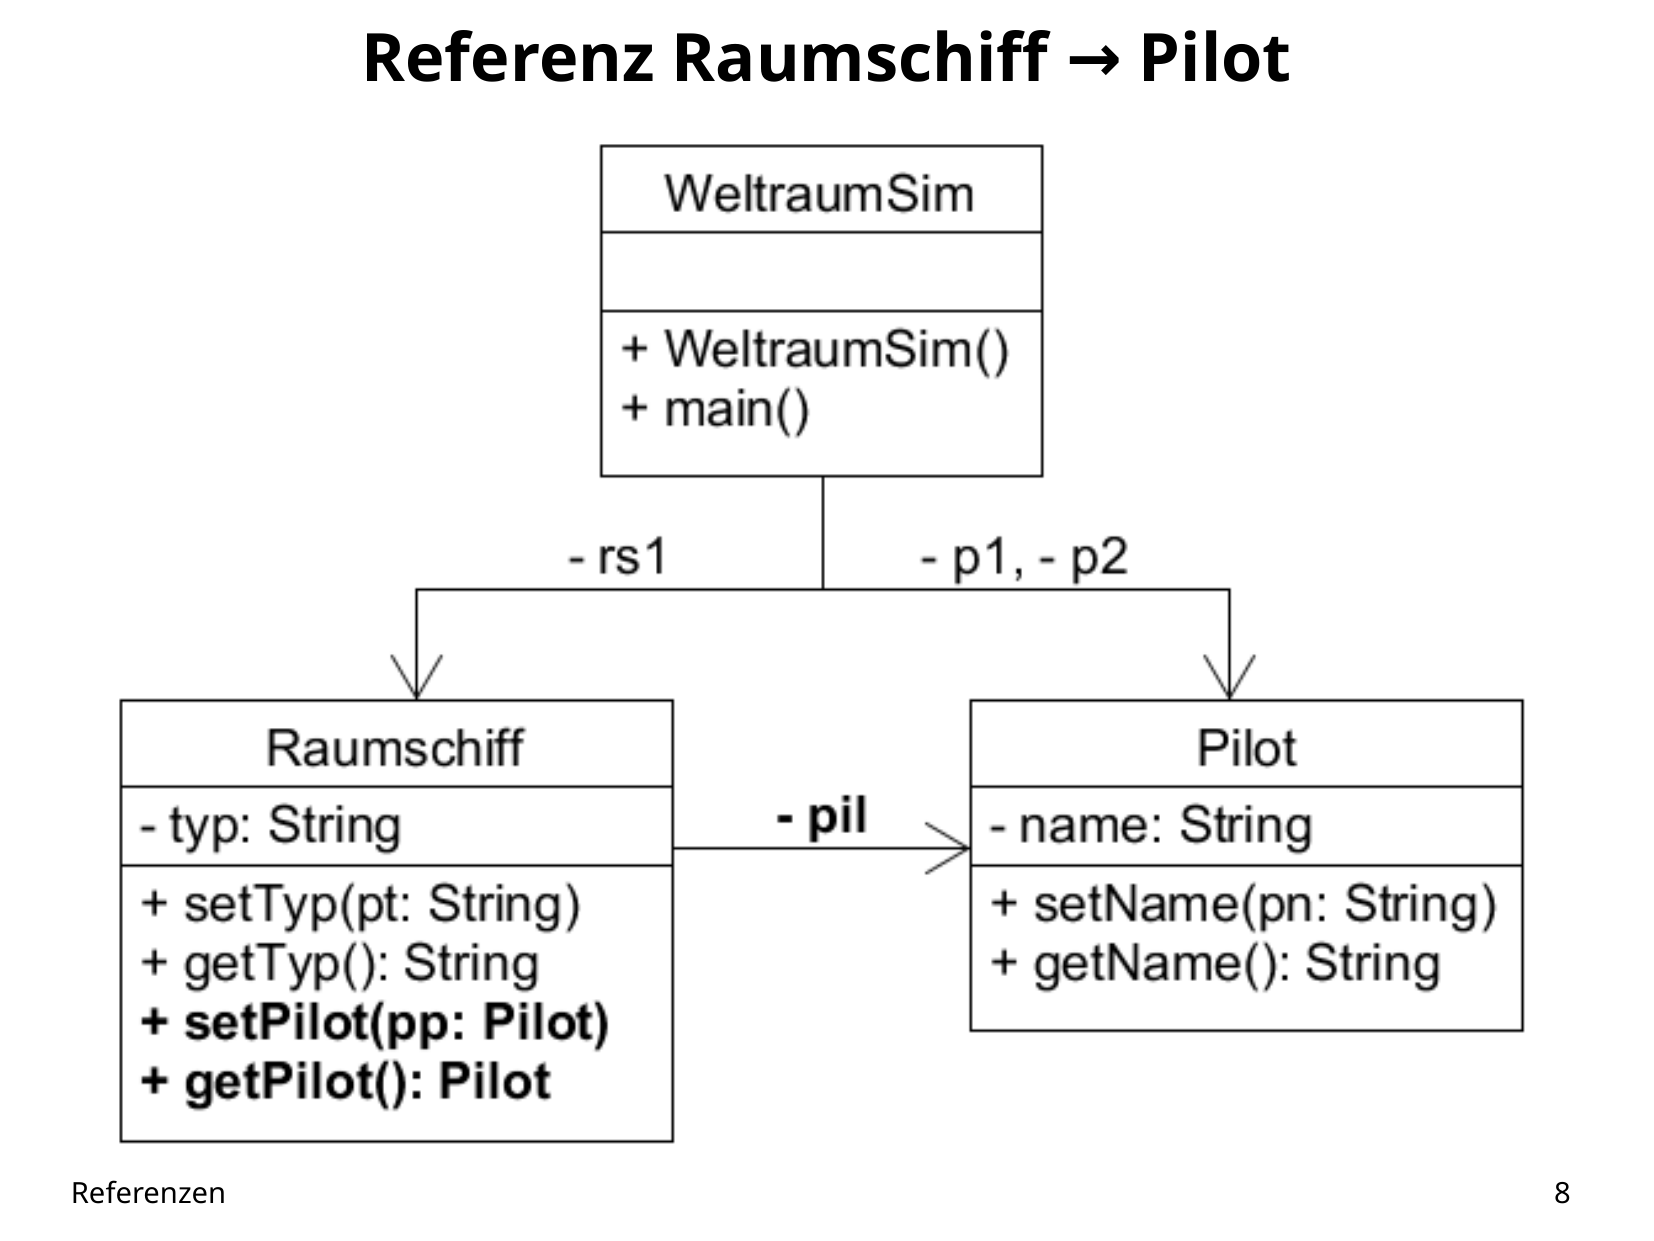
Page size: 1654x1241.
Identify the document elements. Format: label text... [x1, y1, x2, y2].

title Referenz Raumschiff → Pilot [0, 5, 1654, 107]
picture [118, 143, 1527, 1146]
